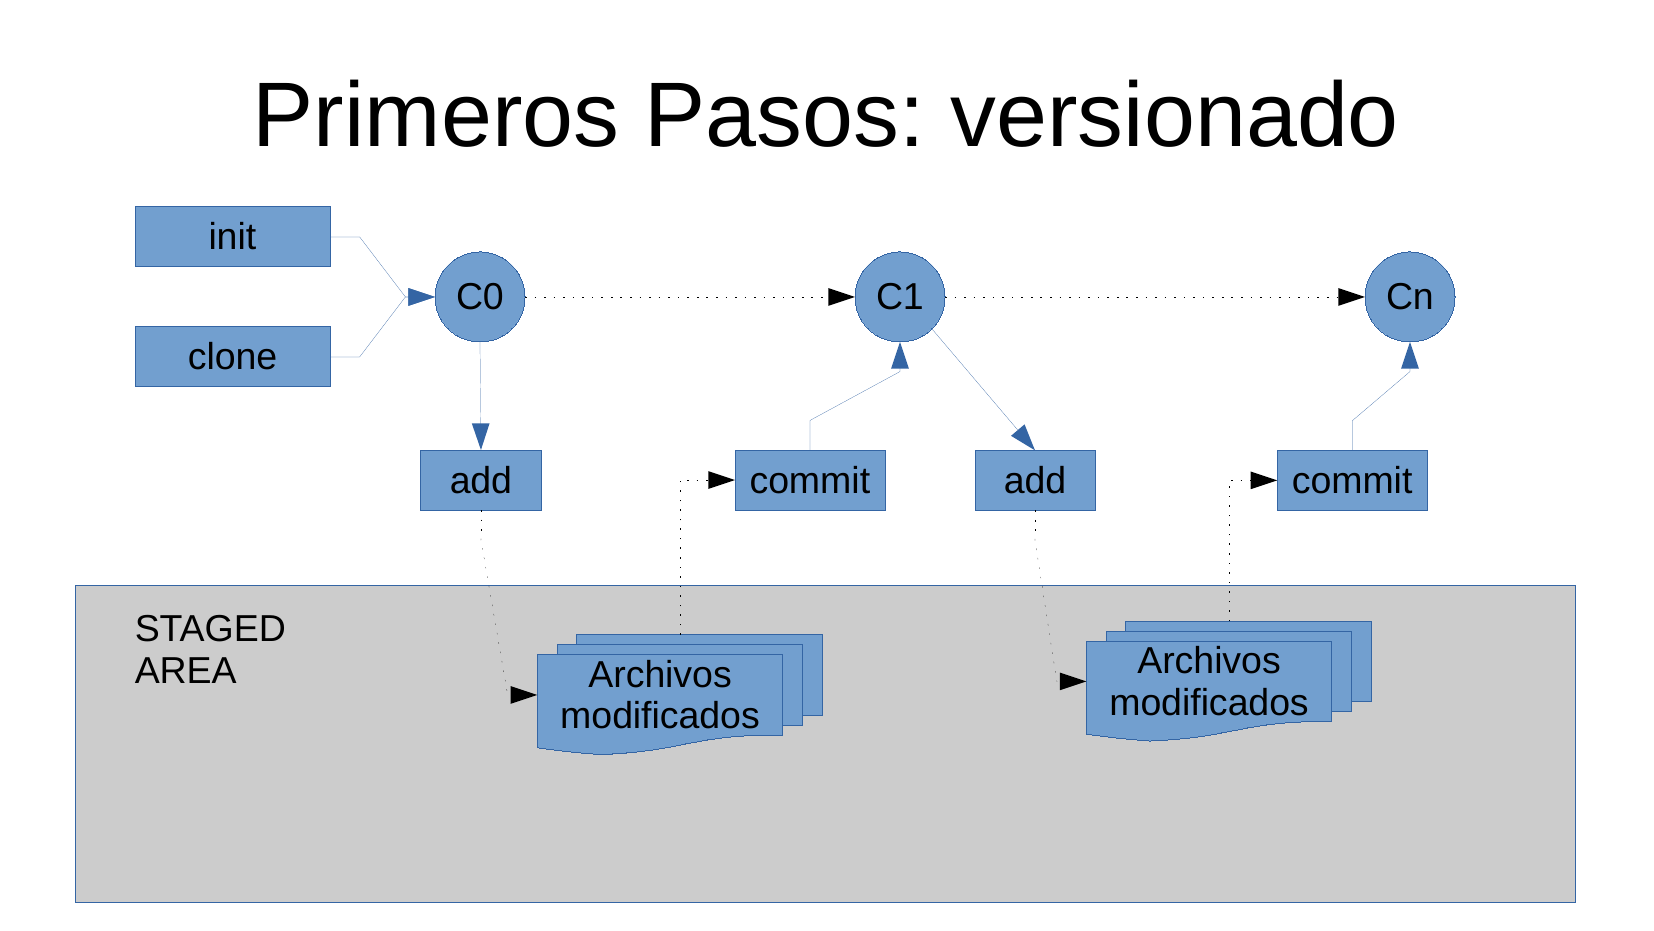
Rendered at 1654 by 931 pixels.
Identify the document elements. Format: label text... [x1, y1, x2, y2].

text_box add [420, 450, 542, 511]
text_box Archivos modificados [1086, 621, 1372, 742]
text_box Cn [1365, 251, 1456, 342]
text_box C0 [435, 251, 526, 342]
text_box [75, 585, 1576, 903]
title Primeros Pasos: versionado [82, 37, 1571, 193]
text_box commit [735, 450, 886, 511]
text_box Archivos modificados [537, 634, 823, 755]
text_box C1 [855, 251, 946, 342]
text_box clone [135, 326, 331, 387]
text_box init [135, 206, 331, 267]
text_box add [975, 450, 1096, 511]
text_box STAGED AREA [120, 600, 391, 699]
text_box commit [1277, 450, 1428, 511]
